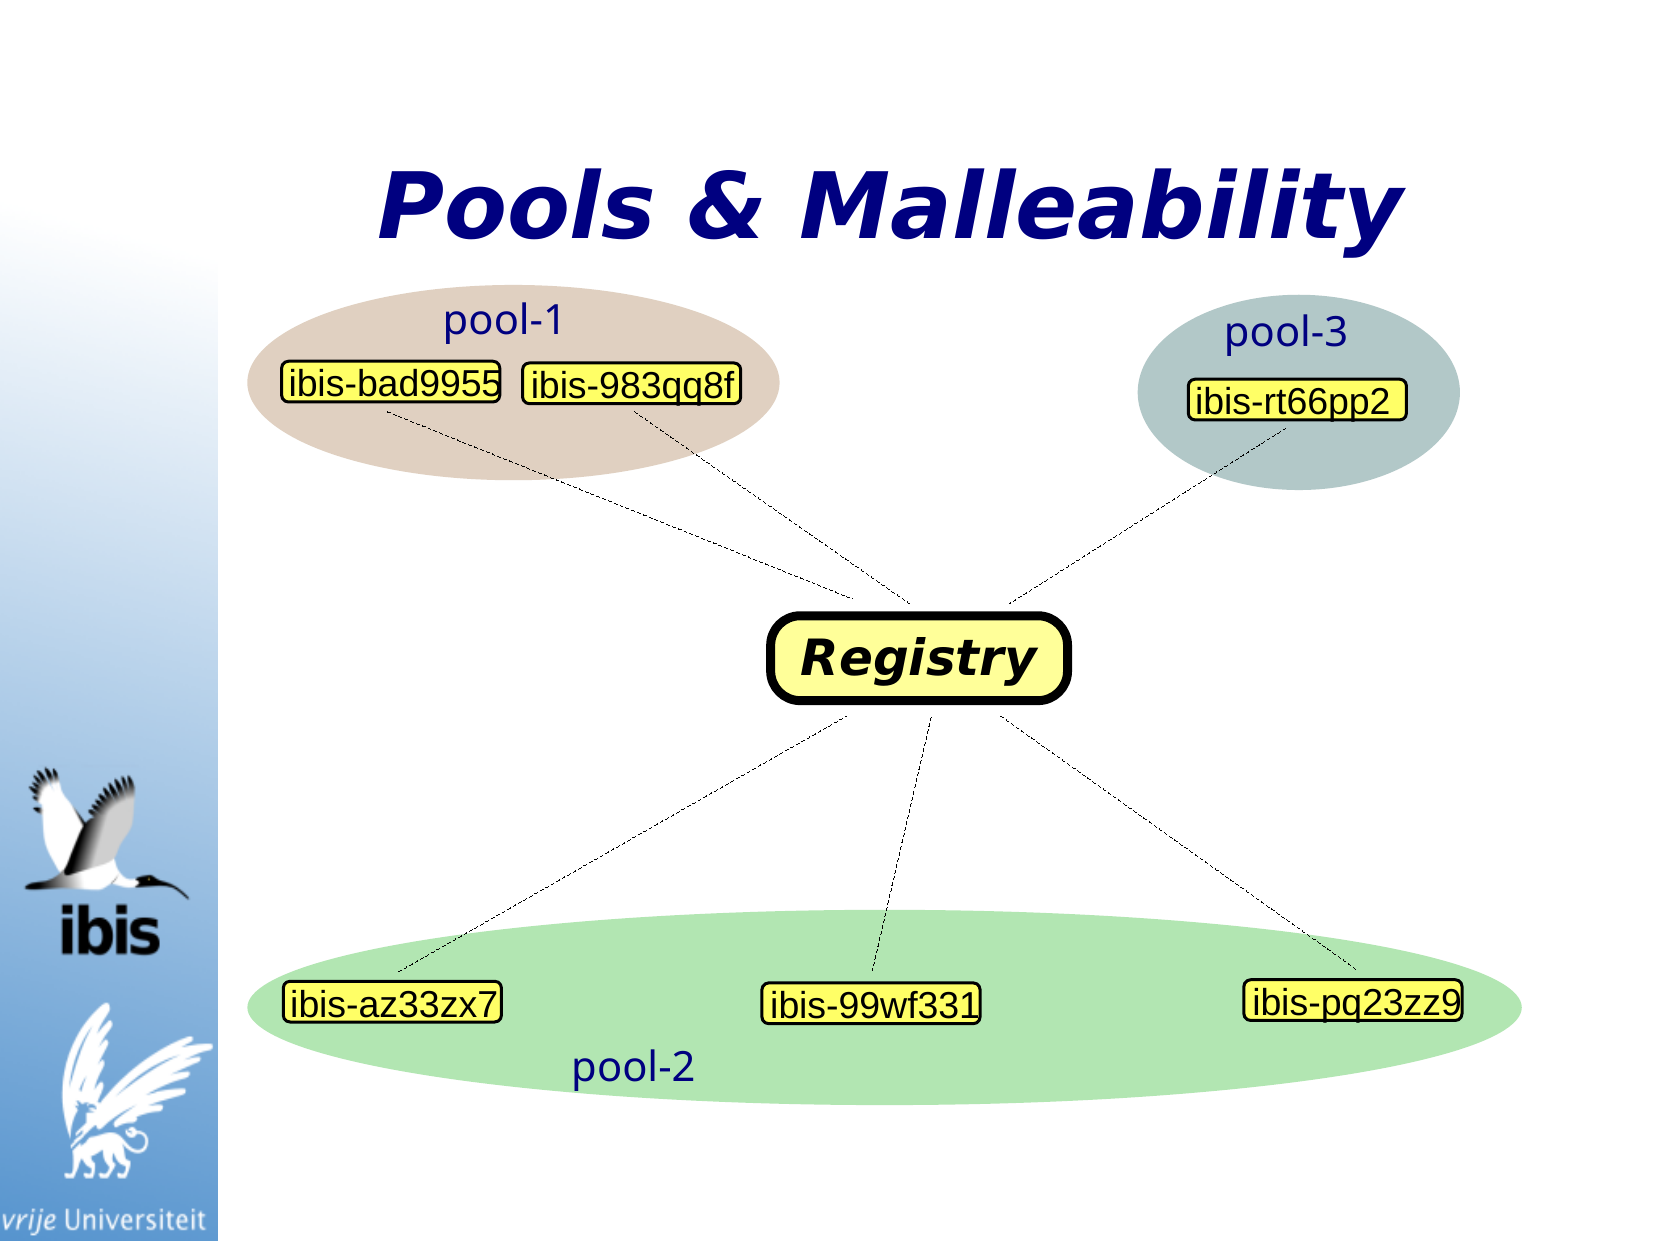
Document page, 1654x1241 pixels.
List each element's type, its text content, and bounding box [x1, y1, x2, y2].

text_box ibis-pq23zz9 [1252, 981, 1484, 1024]
text_box pool-1 [442, 289, 582, 349]
picture [0, 0, 218, 1241]
text_box [247, 909, 1522, 1106]
text_box Registry [770, 615, 1068, 701]
text_box ibis-rt66pp2 [1195, 380, 1427, 426]
text_box pool-2 [571, 1036, 711, 1096]
text_box ibis-az33zx7 [290, 982, 522, 1028]
text_box pool-3 [1223, 301, 1364, 361]
title Pools & Malleability [248, 102, 1534, 310]
text_box ibis-bad9955 [288, 362, 520, 408]
text_box [247, 284, 780, 481]
text_box [1242, 294, 1356, 301]
text_box [1137, 303, 1460, 491]
text_box ibis-99wf331 [770, 984, 1002, 1027]
text_box ibis-983qq8f [530, 364, 762, 407]
